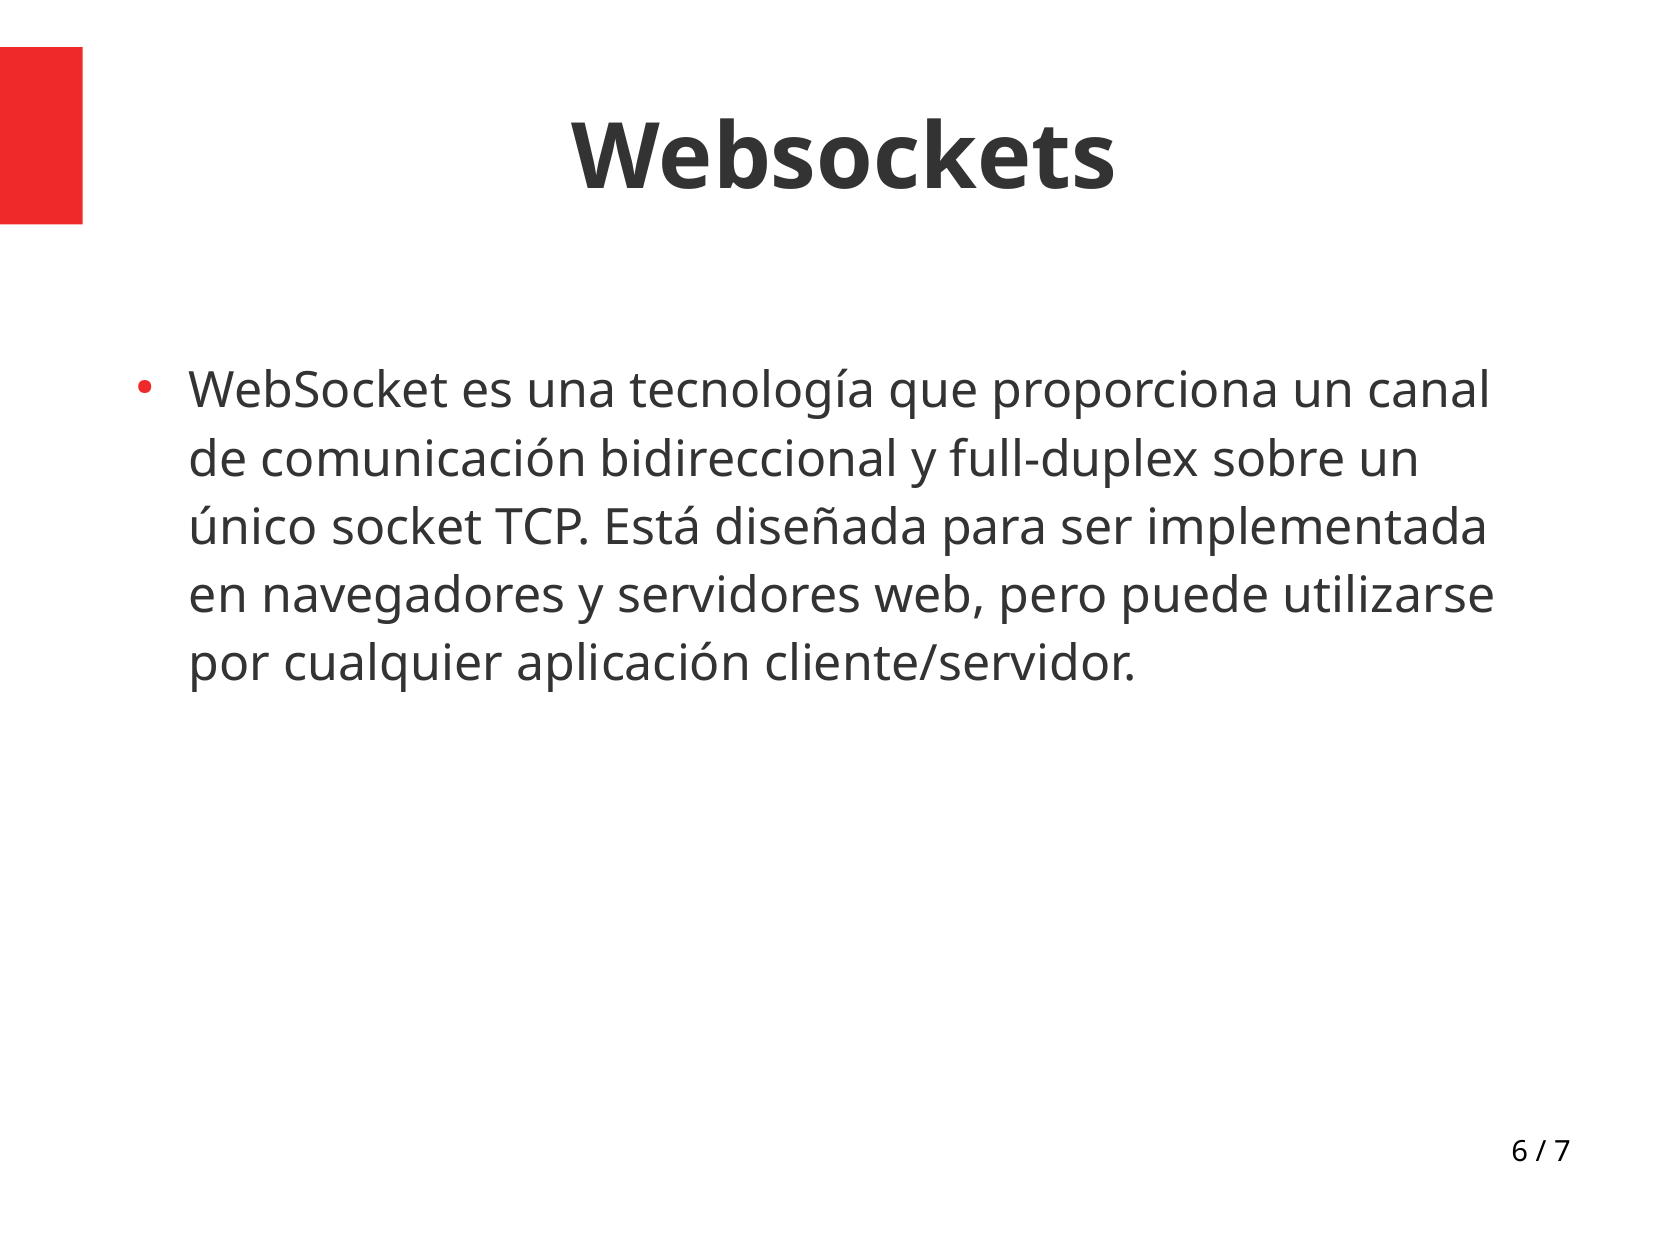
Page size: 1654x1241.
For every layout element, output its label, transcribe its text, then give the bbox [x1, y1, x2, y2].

title Websockets [118, 49, 1571, 257]
list WebSocket es una tecnología que proporciona un canal de comunicación bidireccional y full-duplex sobre un único socket TCP. Está diseñada para ser implementada en navegadores y servidores web, pero puede utilizarse por cualquier aplicación cliente/servidor. [118, 354, 1536, 1074]
